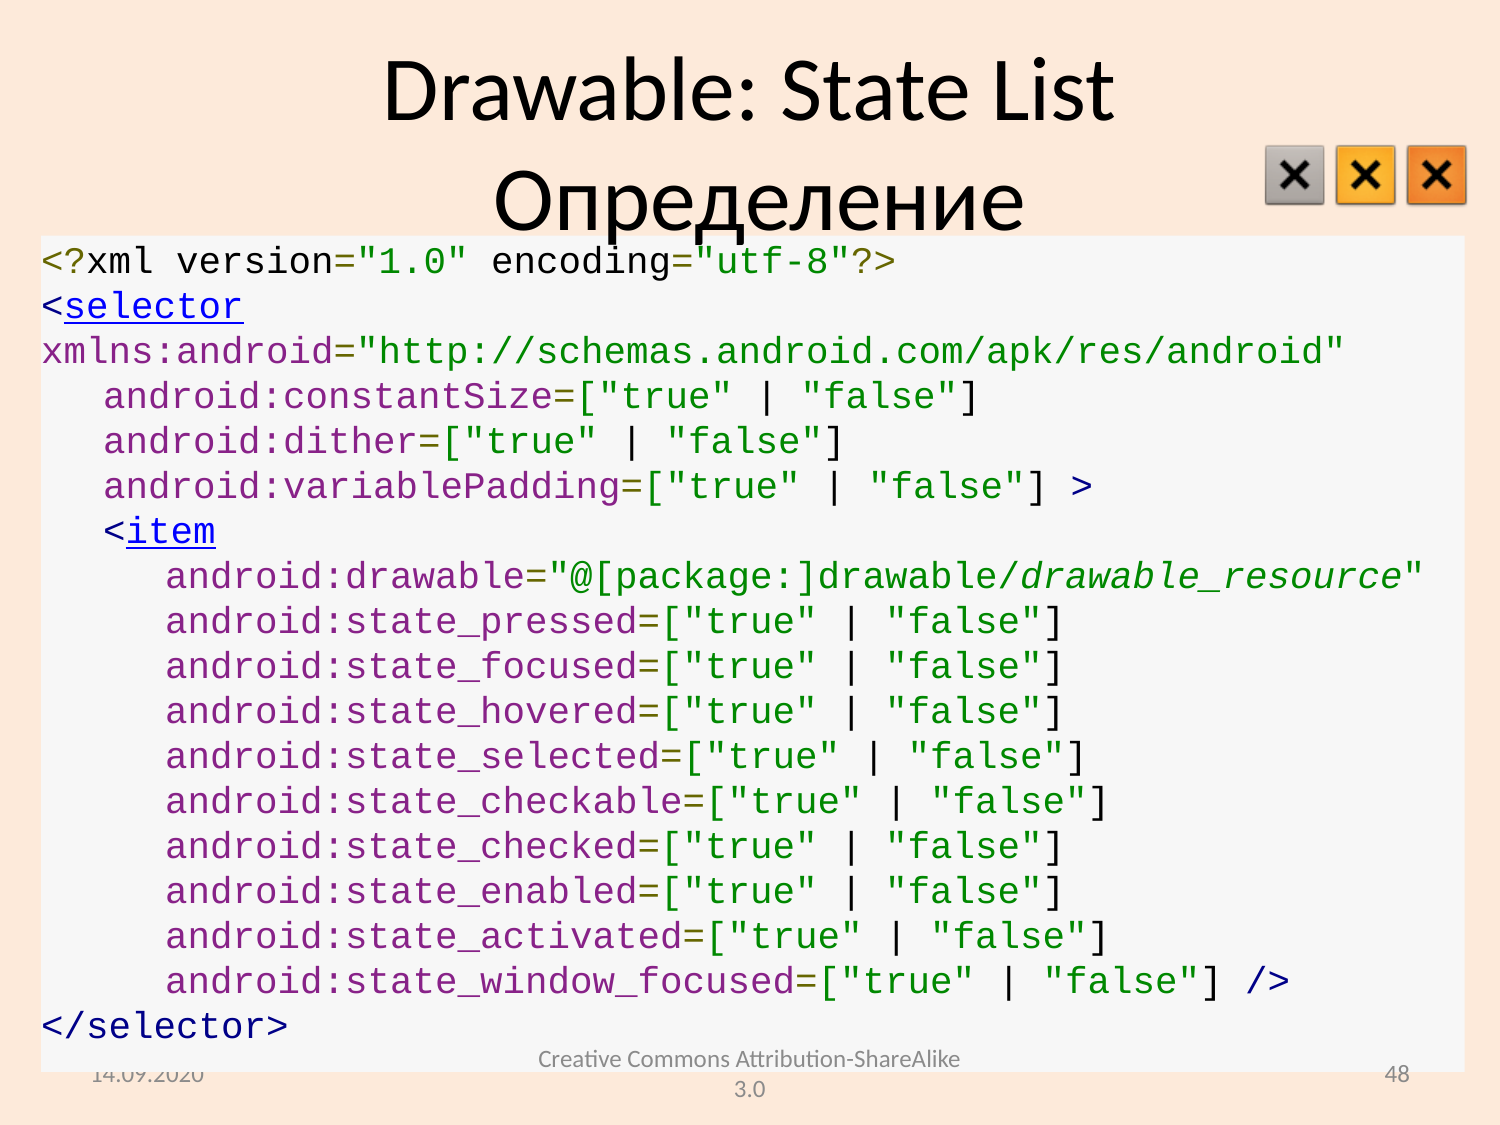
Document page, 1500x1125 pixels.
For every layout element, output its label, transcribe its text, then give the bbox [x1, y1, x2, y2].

footer Creative Commons Attribution-ShareAlike 3.0 [512, 1042, 988, 1103]
picture [1257, 137, 1475, 213]
slide_number <number> [1074, 1042, 1425, 1103]
title Drawable: State List Определение [75, 45, 1425, 233]
text_box <?xml version="1.0" encoding="utf-8"?> <selector xmlns:android="http://schemas.android.com/apk/res/android" android:constantSize=["true" | "false"] android:dither=["true" | "false"] android:variablePadding=["true" | "false"] > <item android:drawable="@[package:]drawable/drawable_resource" android:state_pressed=["true" | "false"] android:state_focused=["true" | "false"] android:state_hovered=["true" | "false"] android:state_selected=["true" | "false"] android:state_checkable=["true" | "false"] android:state_checked=["true" | "false"] android:state_enabled=["true" | "false"] android:state_activated=["true" | "false"] android:state_window_focused=["true" | "false"] /> </selector> [41, 235, 1465, 1072]
